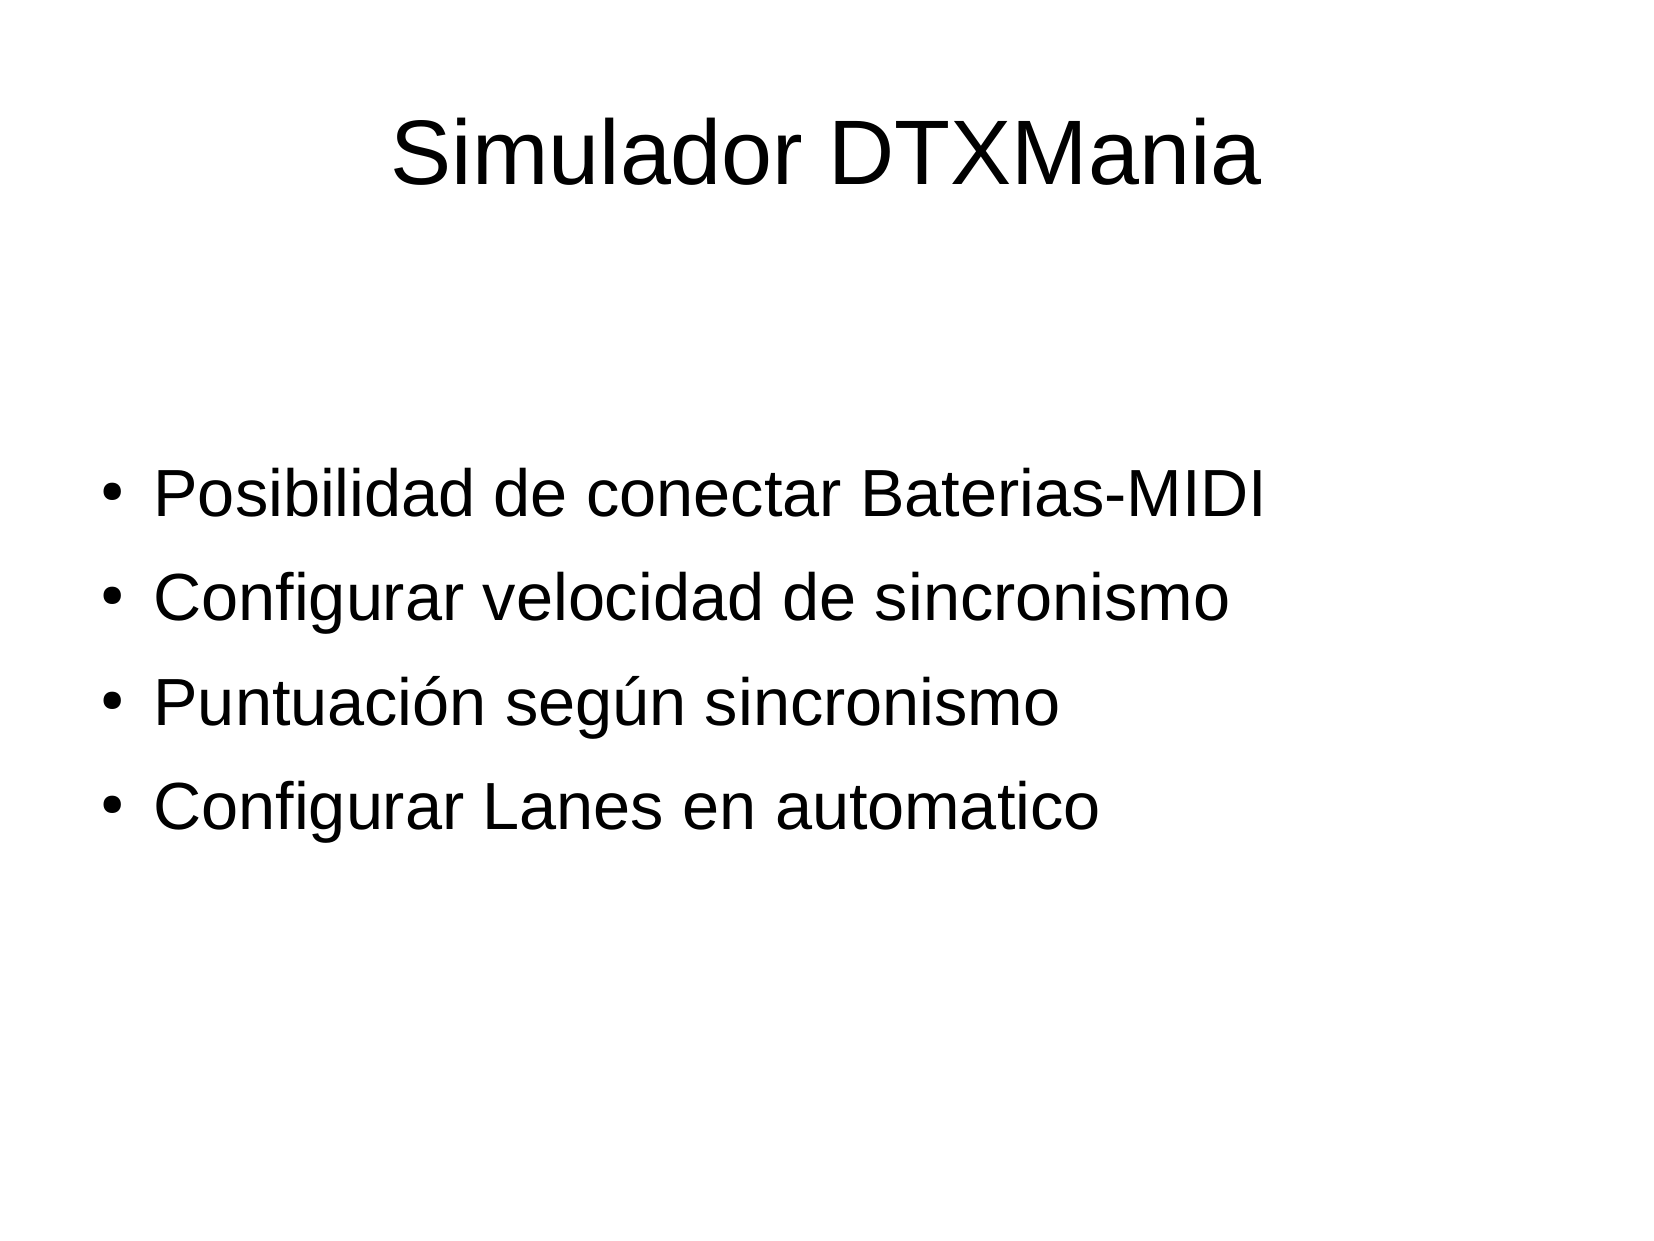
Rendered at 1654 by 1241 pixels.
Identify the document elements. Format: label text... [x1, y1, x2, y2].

title Simulador DTXMania [82, 49, 1571, 257]
list Posibilidad de conectar Baterias-MIDI Configurar velocidad de sincronismo Puntuación según sincronismo Configurar Lanes en automatico [82, 290, 1571, 1010]
